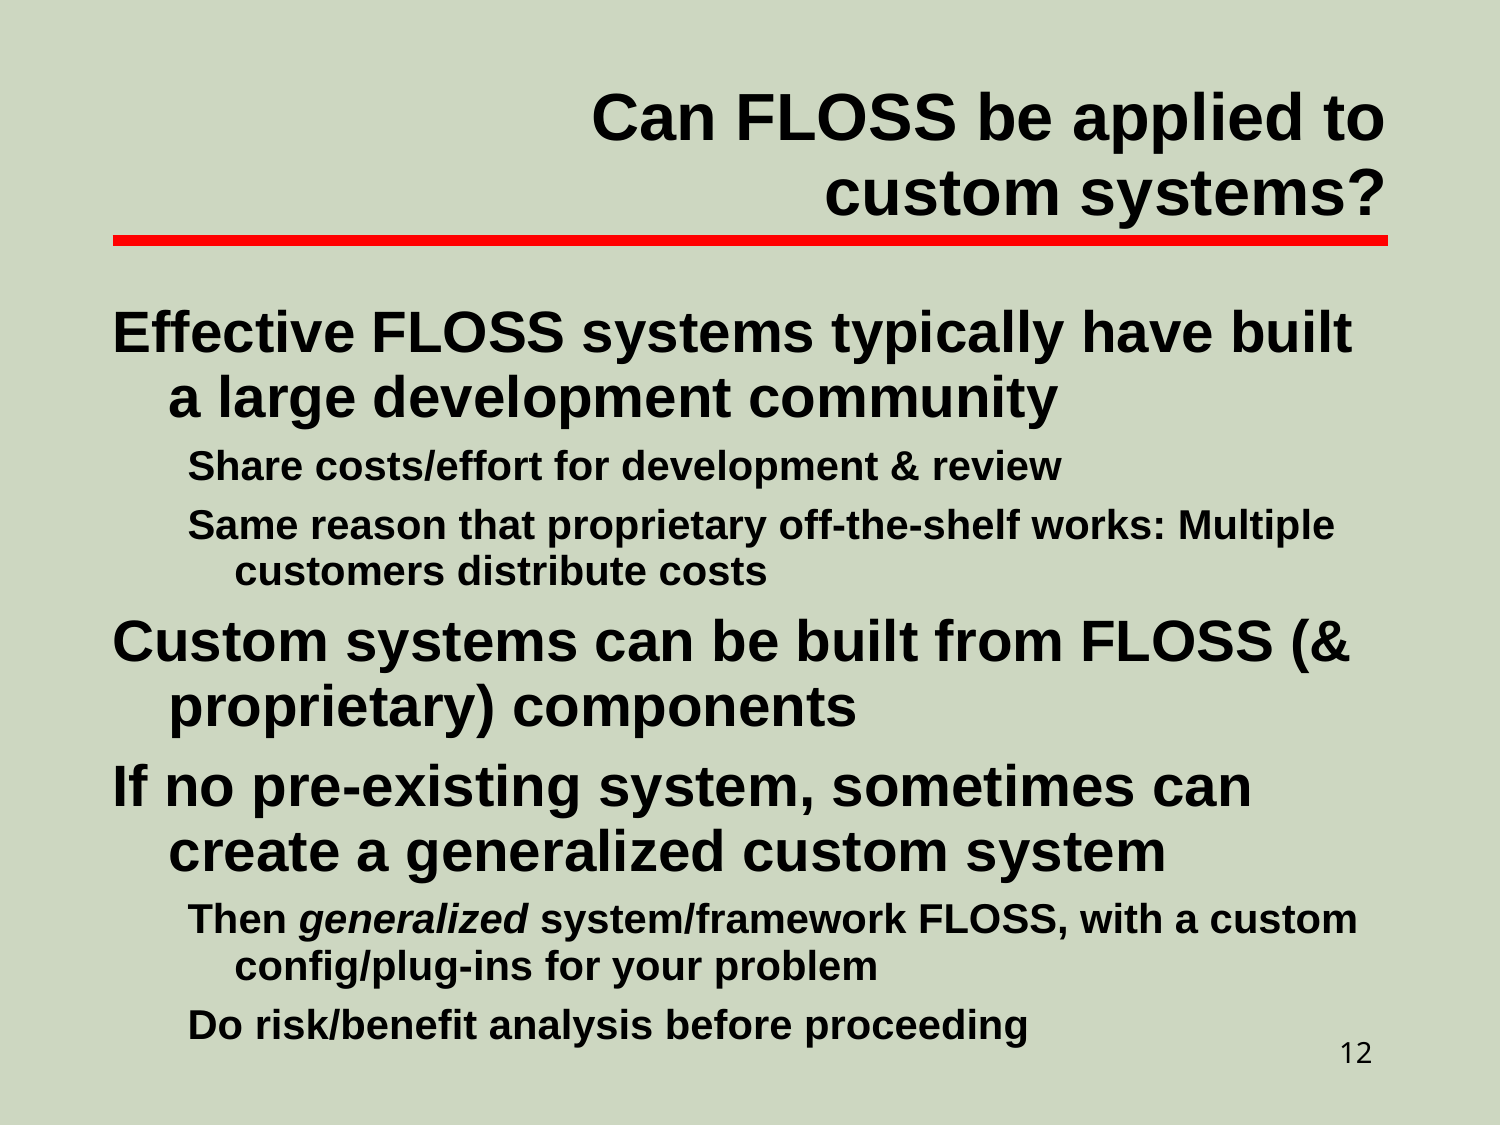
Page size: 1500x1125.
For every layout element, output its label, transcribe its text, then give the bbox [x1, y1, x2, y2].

list Effective FLOSS systems typically have built a large development community Share costs/effort for development & review Same reason that proprietary off-the-shelf works: Multiple customers distribute costs Custom systems can be built from FLOSS (& proprietary) components If no pre-existing system, sometimes can create a generalized custom system Then generalized system/framework FLOSS, with a custom config/plug-ins for your problem Do risk/benefit analysis before proceeding [112, 299, 1388, 1111]
title Can FLOSS be applied to custom systems? [337, 79, 1388, 230]
